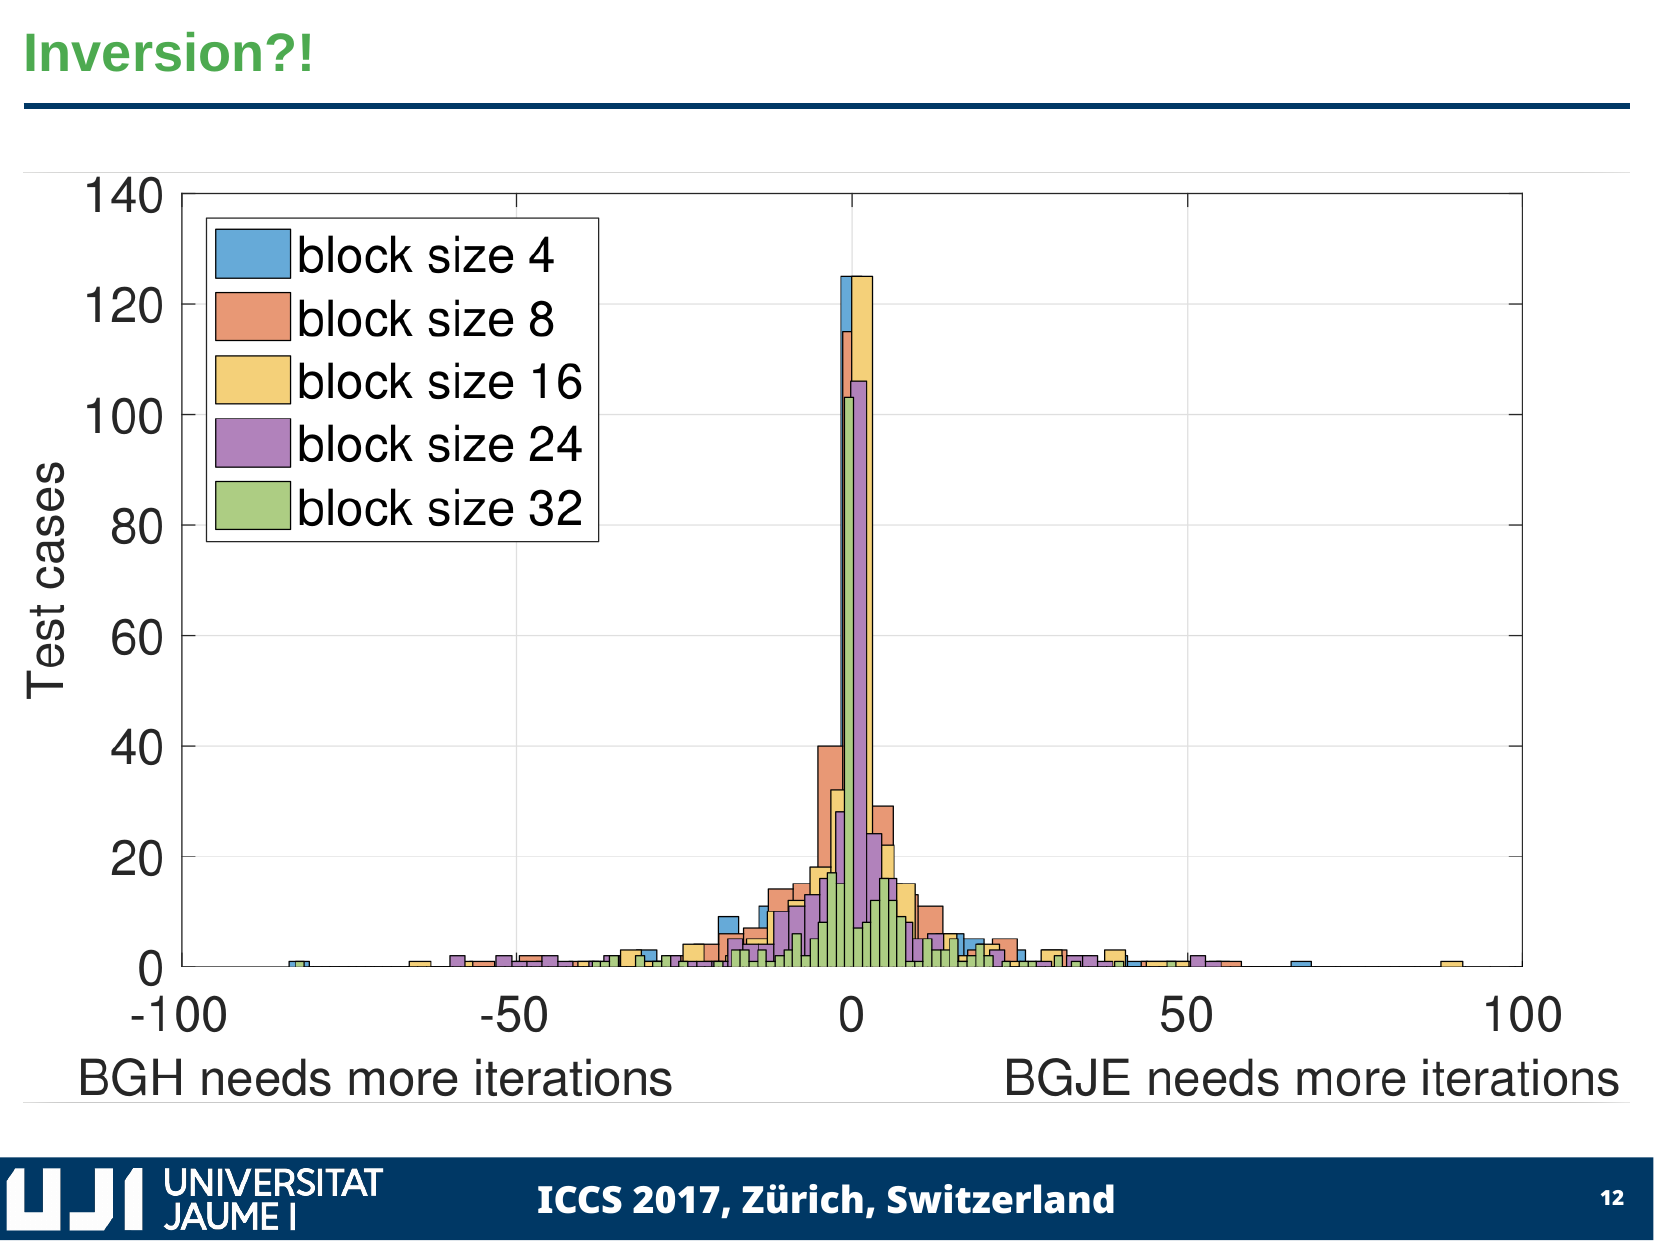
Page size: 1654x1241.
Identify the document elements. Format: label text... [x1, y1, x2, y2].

picture [0, 1158, 390, 1241]
picture [23, 141, 1630, 1134]
title Inversion?! [23, 0, 1630, 107]
